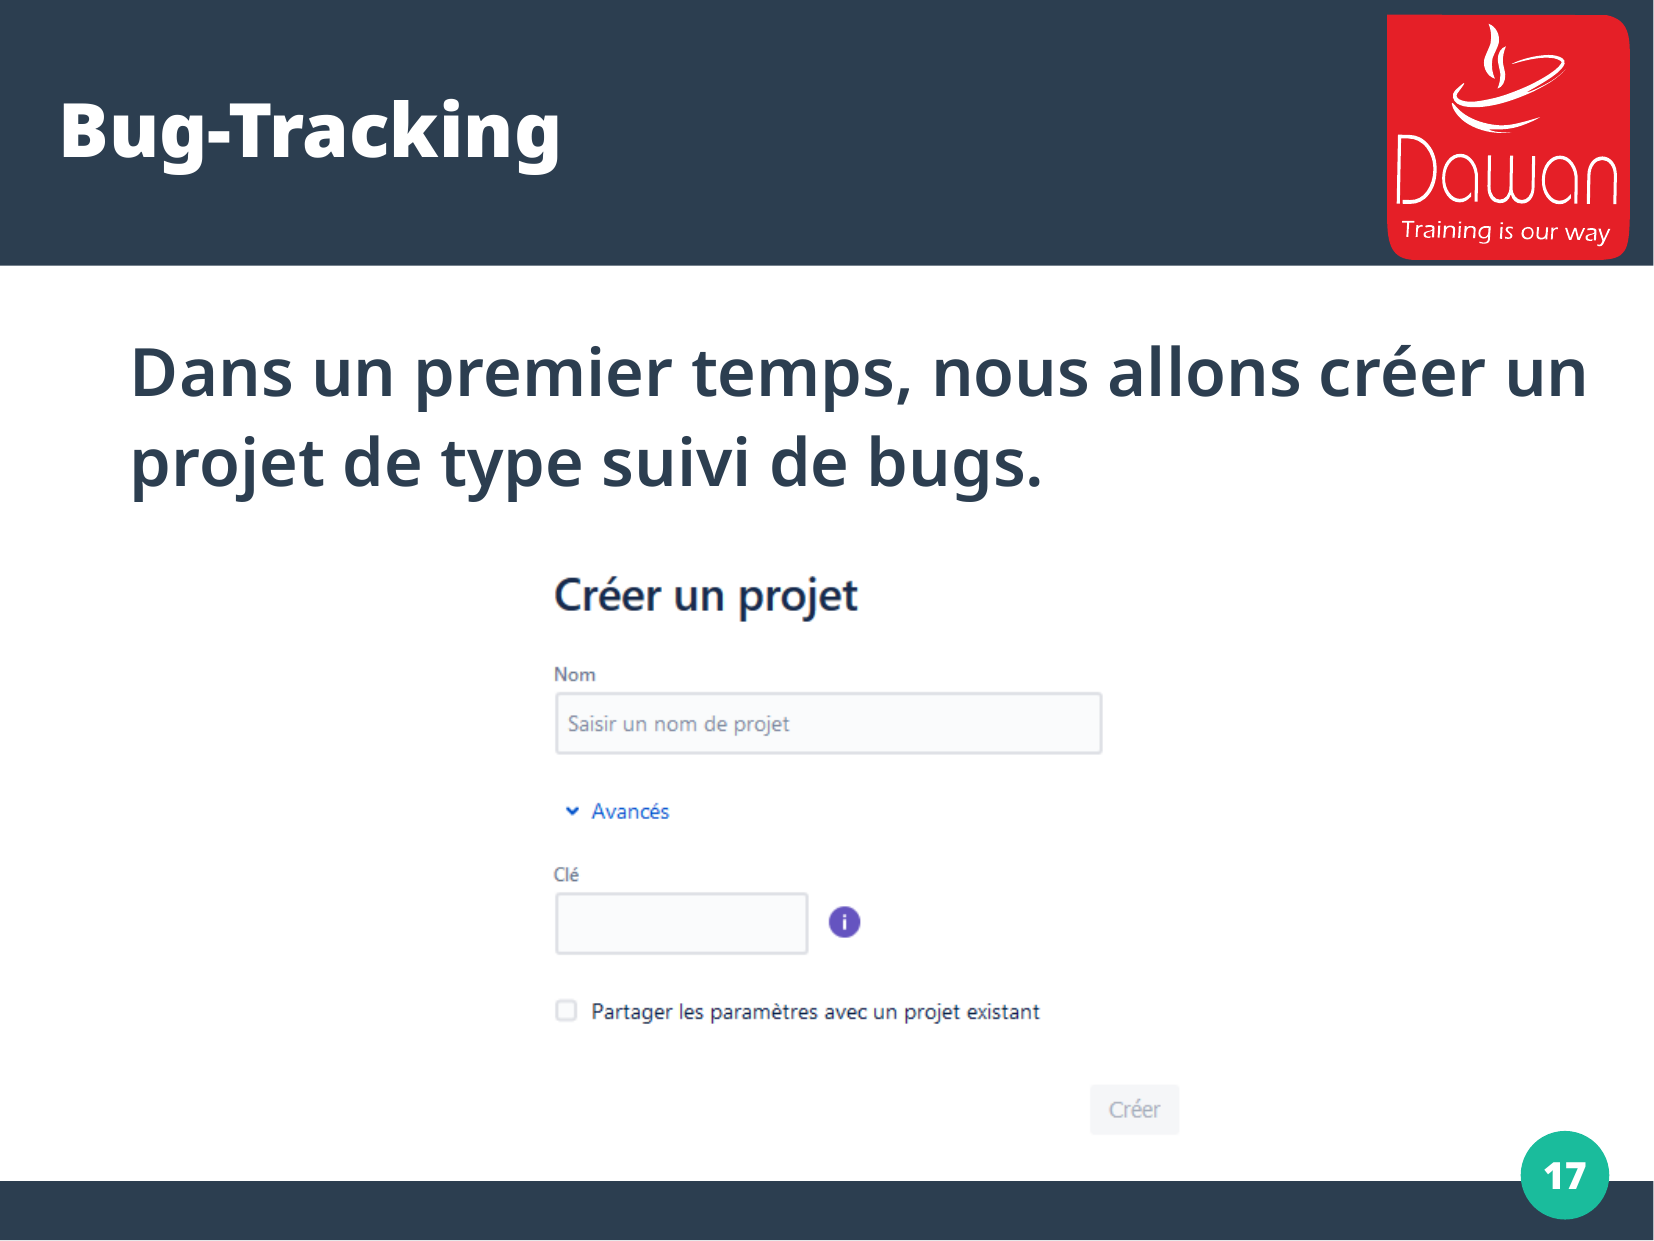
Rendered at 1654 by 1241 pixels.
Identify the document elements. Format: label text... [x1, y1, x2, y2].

list Dans un premier temps, nous allons créer un projet de type suivi de bugs. [59, 324, 1595, 1152]
title Bug-Tracking [59, 49, 1387, 207]
picture [1387, 14, 1630, 260]
picture [543, 564, 1189, 1146]
